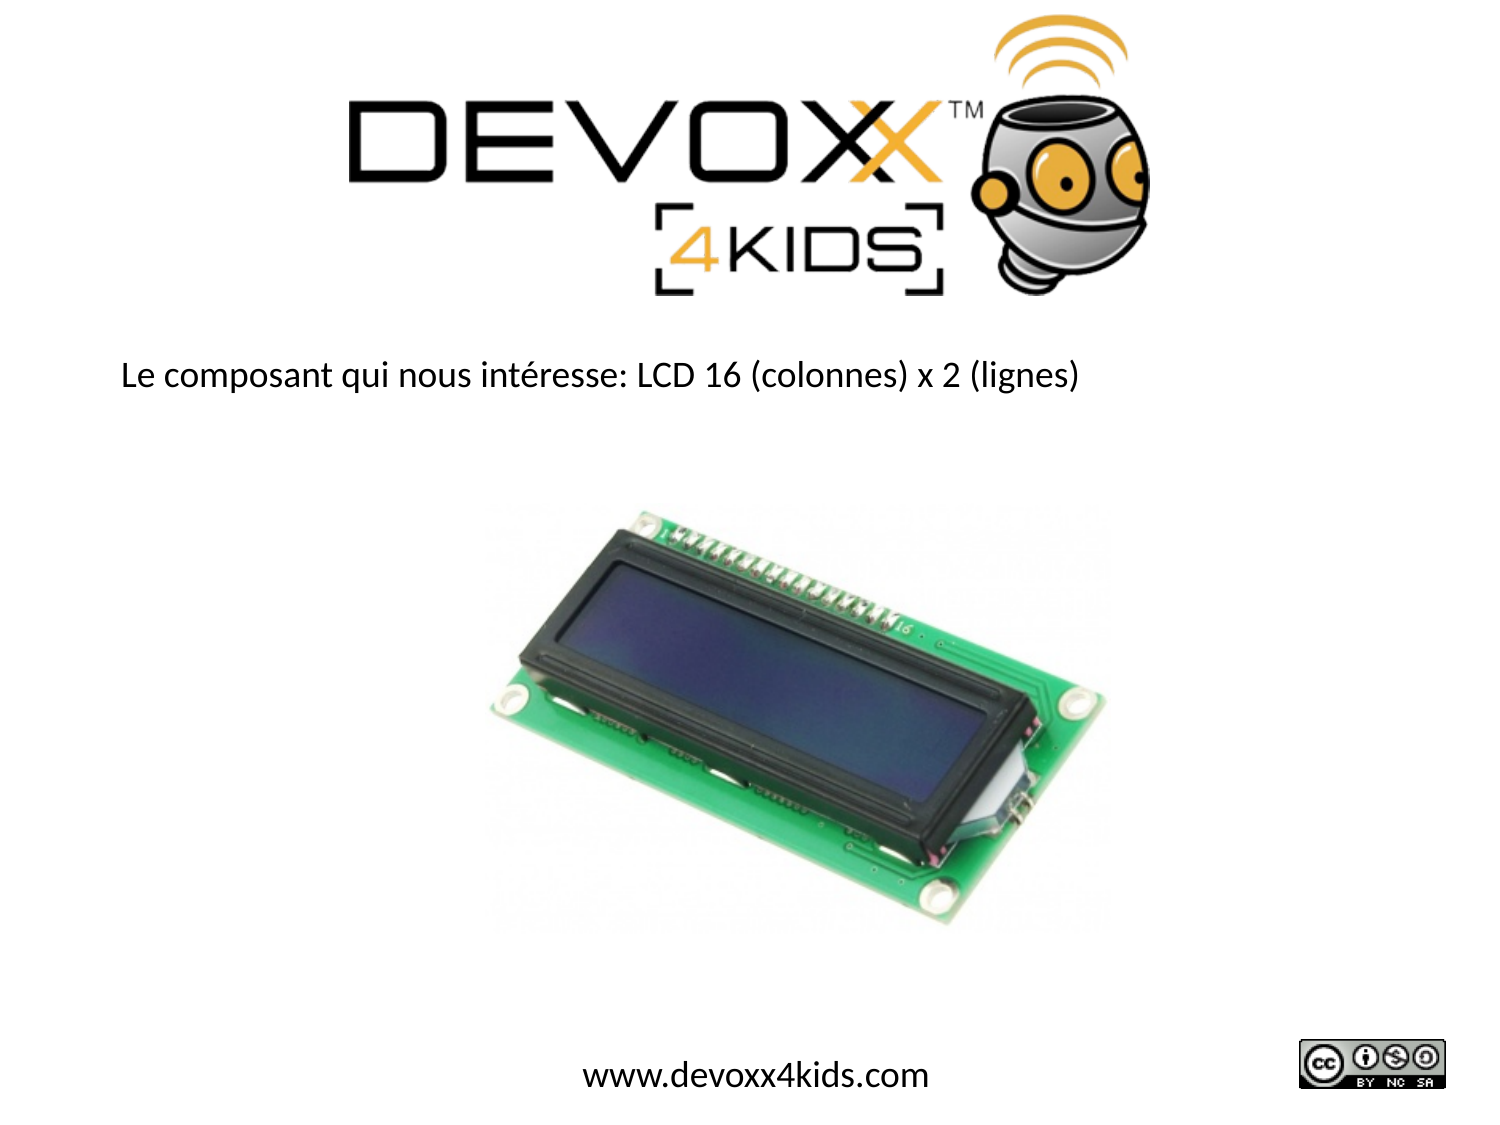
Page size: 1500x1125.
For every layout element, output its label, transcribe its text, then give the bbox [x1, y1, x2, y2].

picture [1299, 1039, 1446, 1089]
picture [349, 14, 1150, 296]
picture [485, 503, 1111, 934]
title Le composant qui nous intéresse: LCD 16 (colonnes) x 2 (lignes) [106, 342, 1359, 414]
